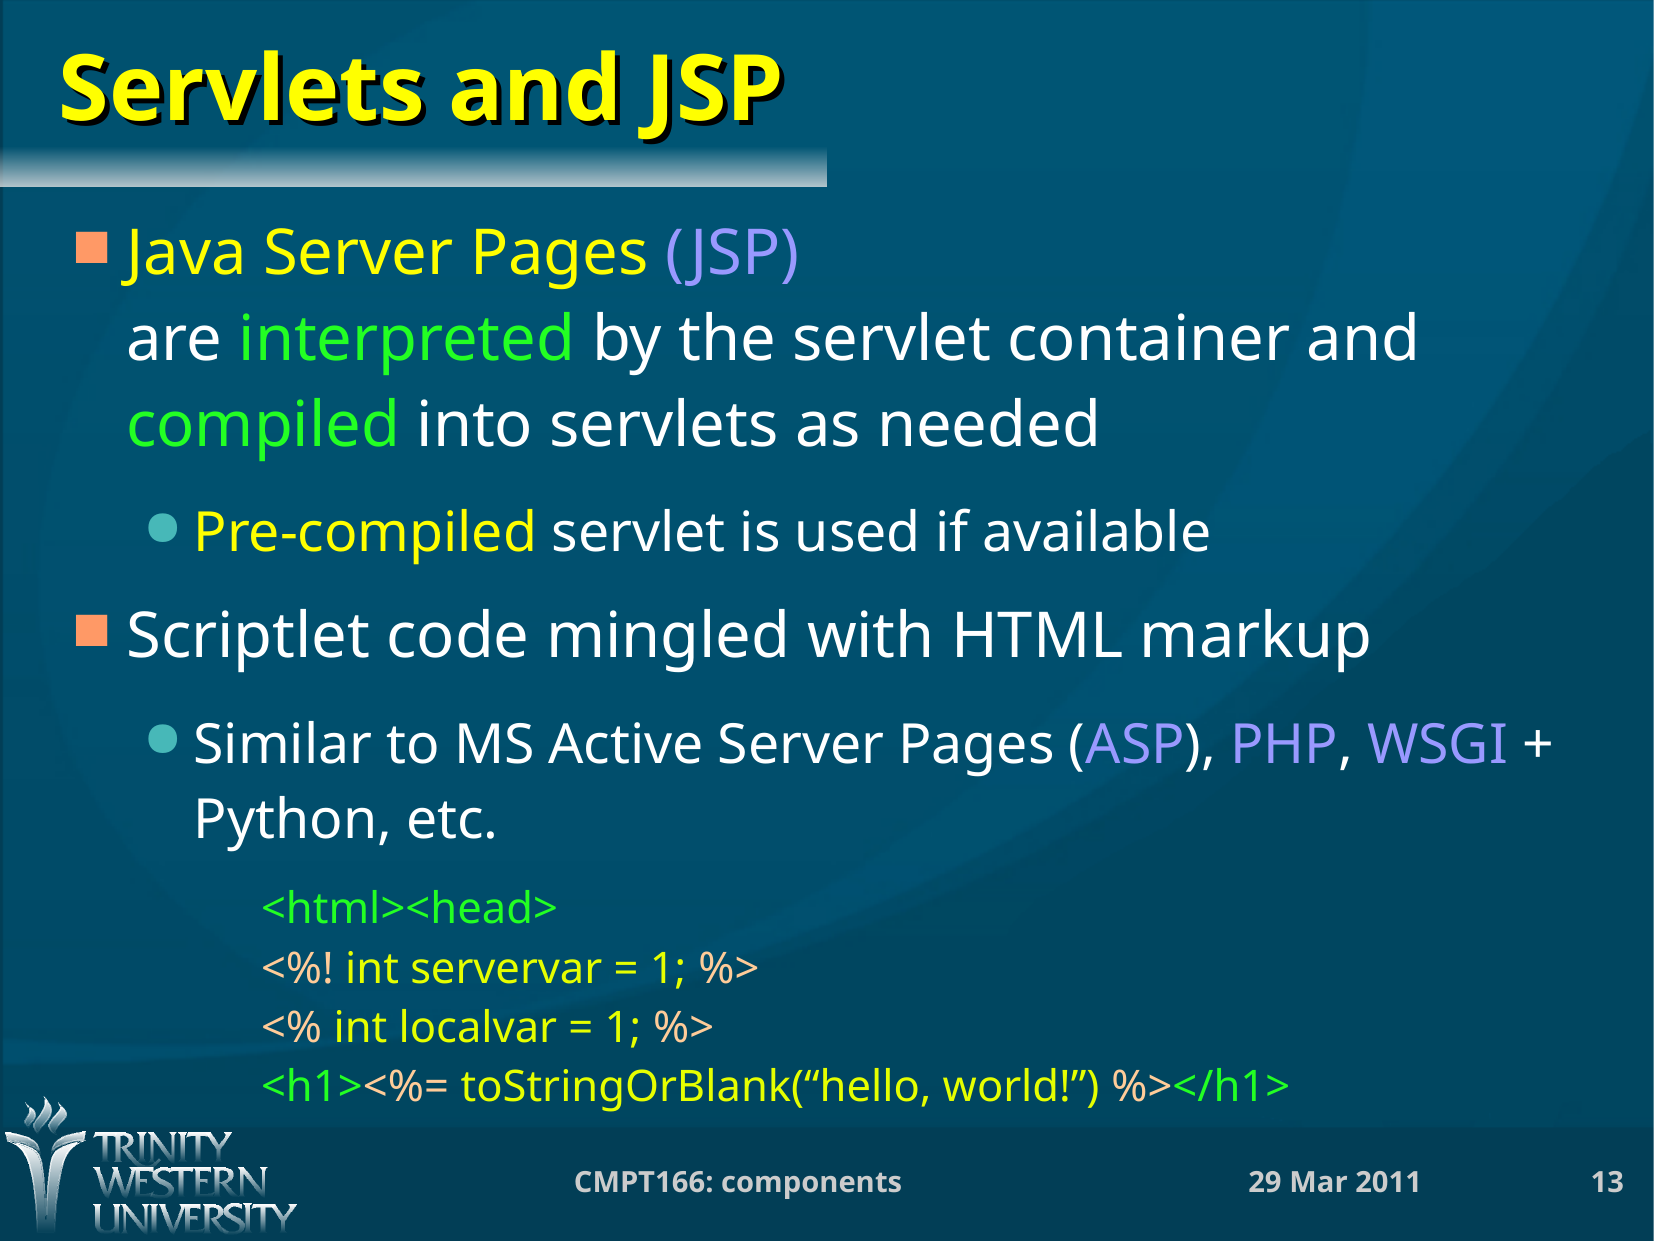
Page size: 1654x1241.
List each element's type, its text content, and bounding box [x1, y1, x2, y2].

picture [38, 1227, 54, 1232]
list Java Server Pages (JSP) are interpreted by the servlet container and compiled into servlets as needed Pre-compiled servlet is used if available Scriptlet code mingled with HTML markup Similar to MS Active Server Pages (ASP), PHP, WSGI + Python, etc. <html><head> <%! int servervar = 1; %> <% int localvar = 1; %> <h1><%= toStringOrBlank(“hello, world!”) %></h1> [59, 206, 1625, 1123]
title Servlets and JSP [59, 19, 1595, 148]
text_box Client Browser [0, 154, 827, 158]
